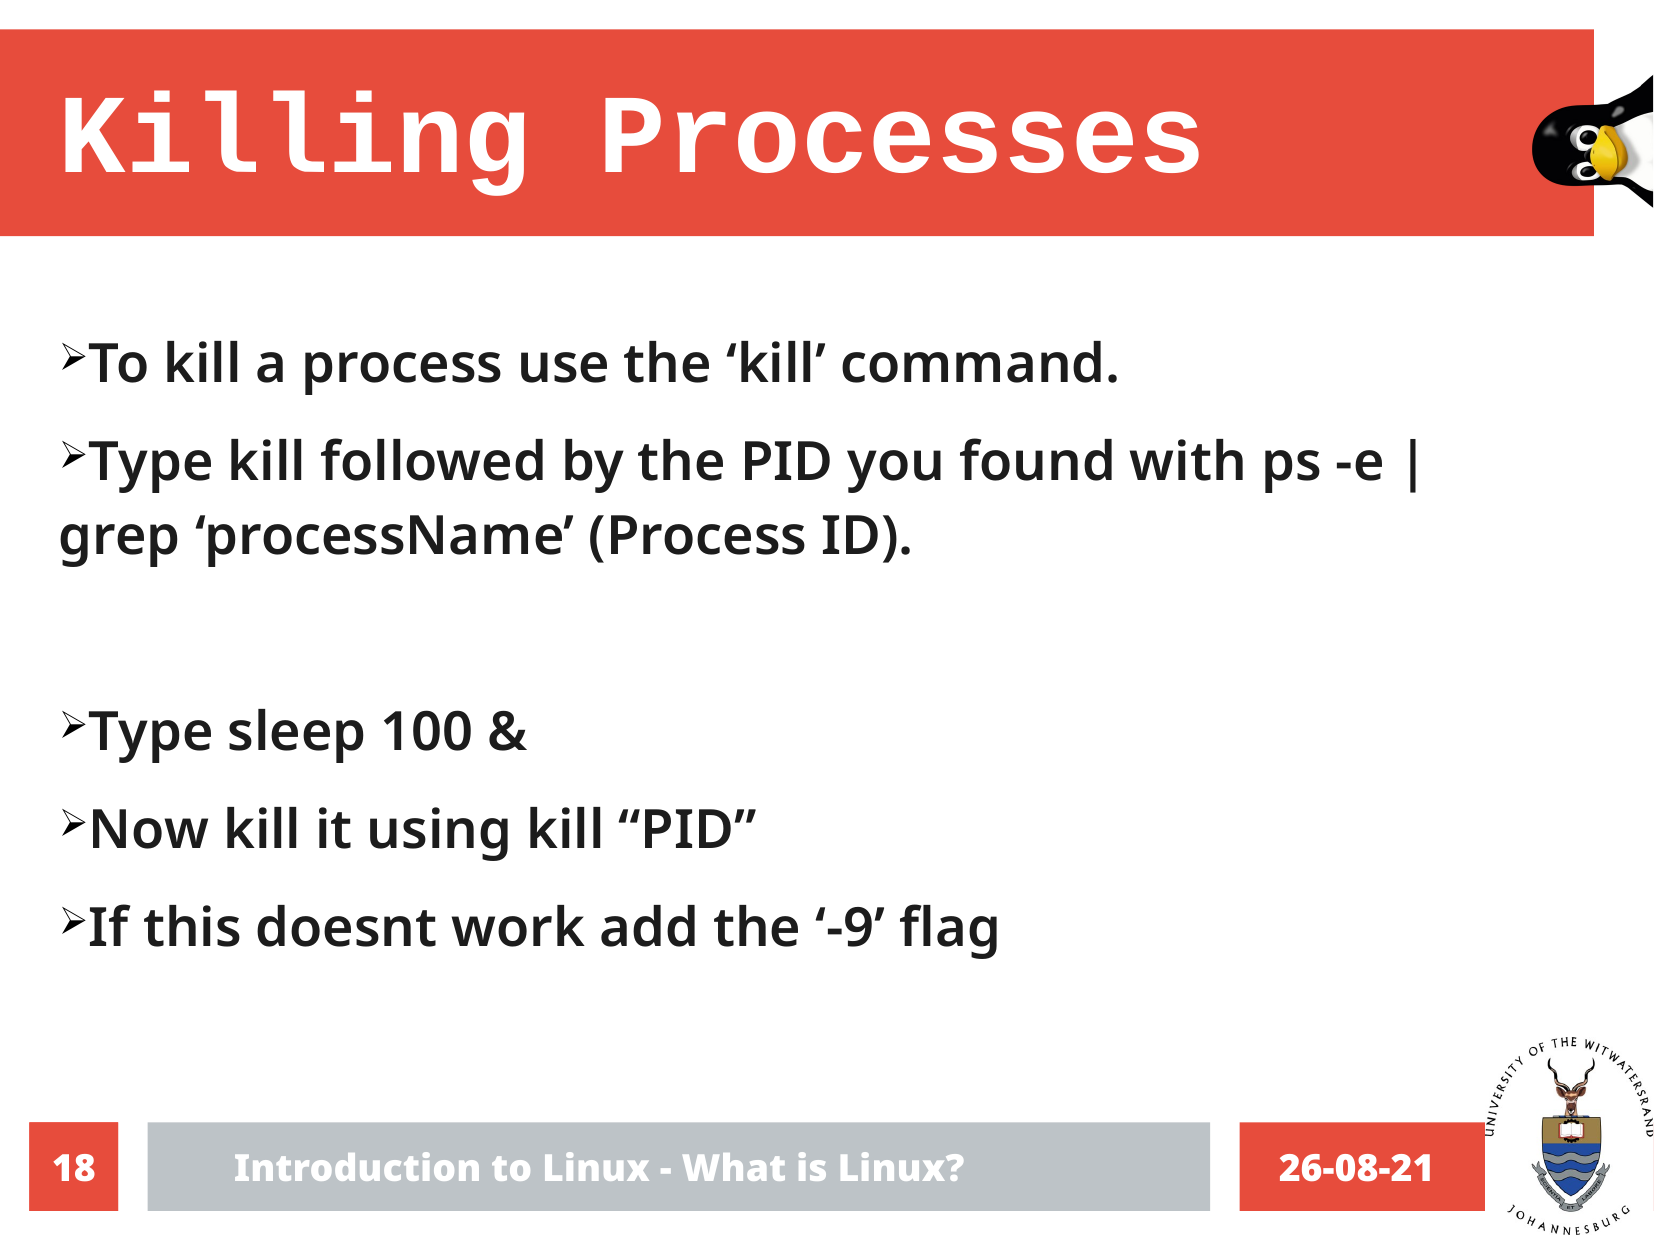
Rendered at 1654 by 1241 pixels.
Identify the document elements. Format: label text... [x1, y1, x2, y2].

title Killing Processes [58, 59, 1594, 207]
list To kill a process use the ‘kill’ command. Type kill followed by the PID you found with ps -e | grep ‘processName’ (Process ID). Type sleep 100 & Now kill it using kill “PID” If this doesnt work add the ‘-9’ flag [58, 324, 1565, 1093]
picture [1515, 24, 1654, 276]
picture [1485, 1037, 1654, 1235]
